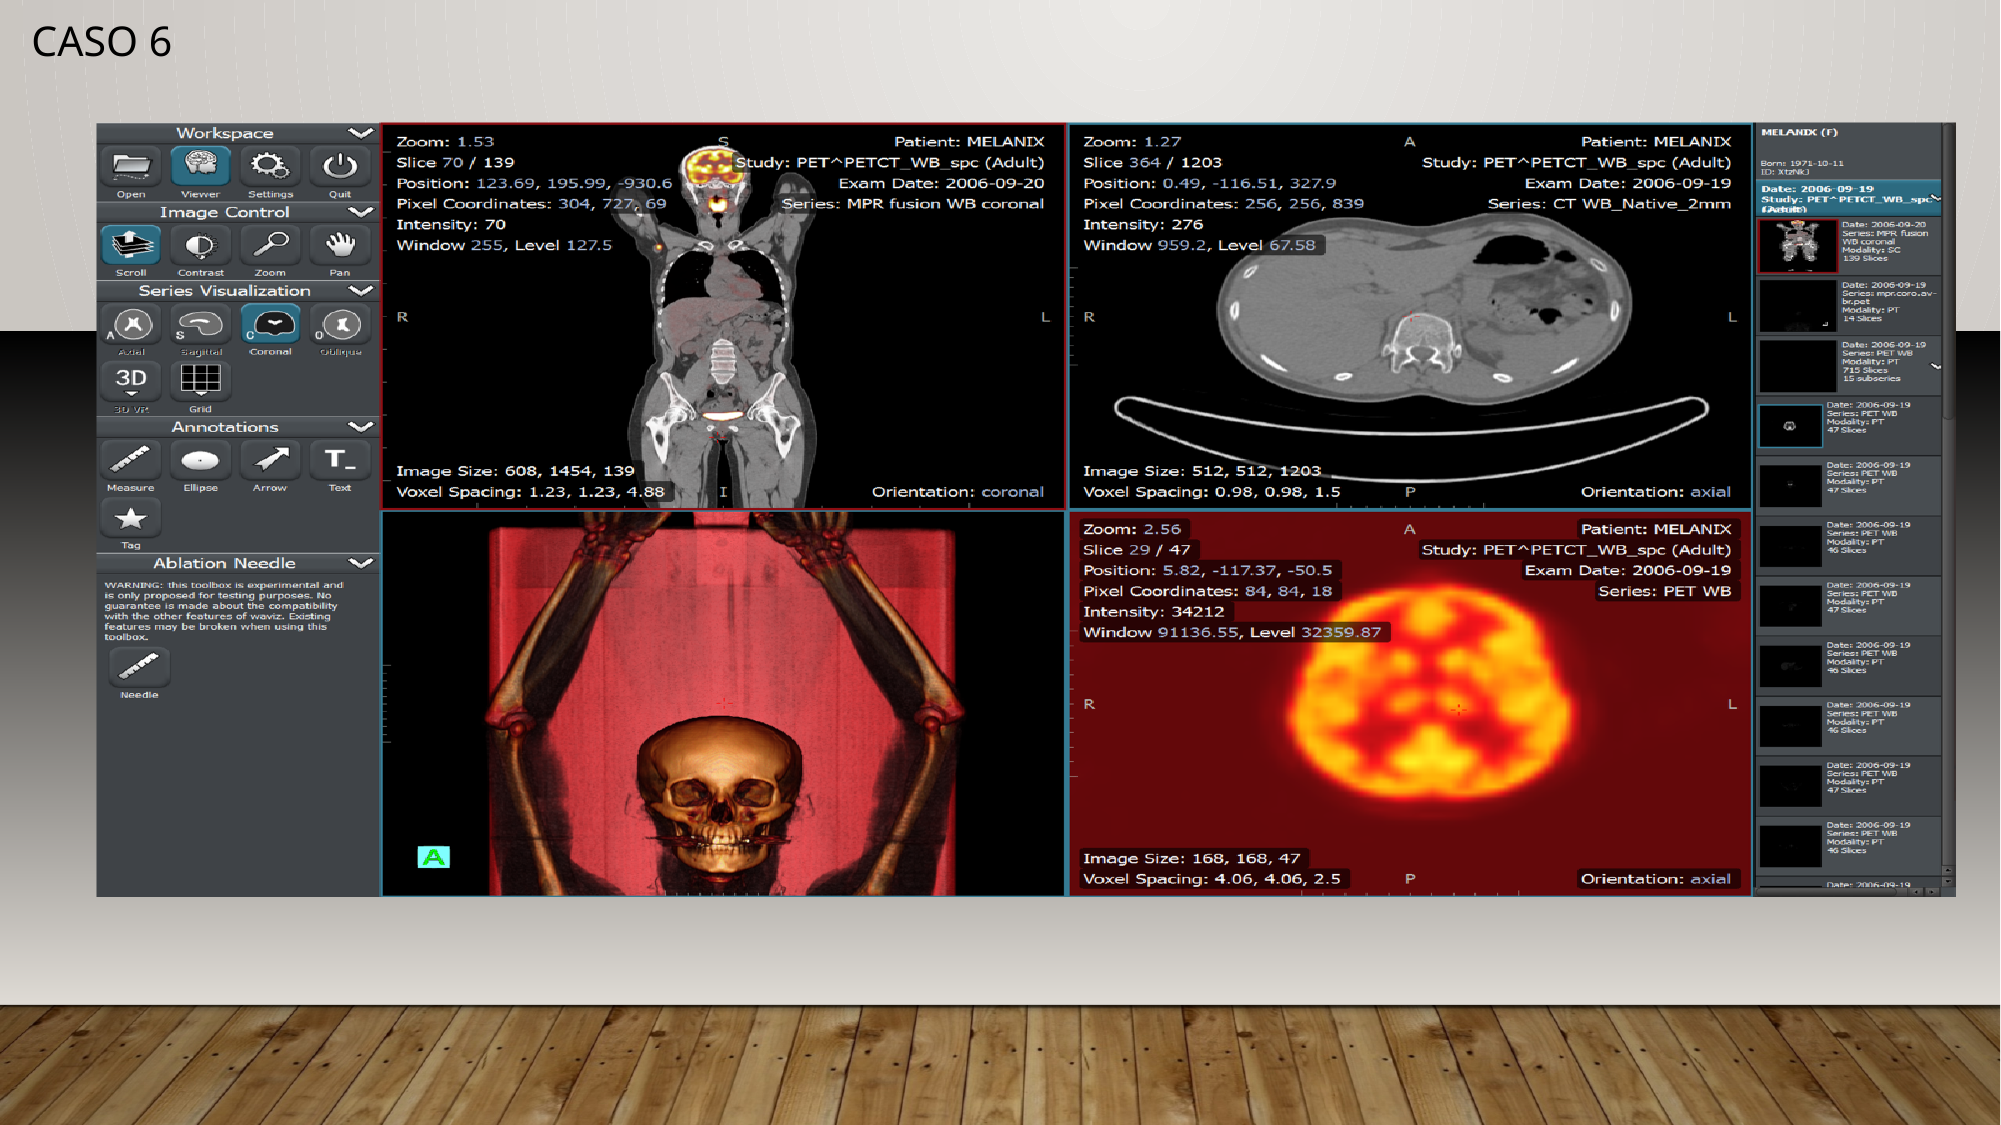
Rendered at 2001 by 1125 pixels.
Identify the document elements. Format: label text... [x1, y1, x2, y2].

title CASO 6 [16, 13, 265, 123]
picture [96, 122, 1956, 897]
